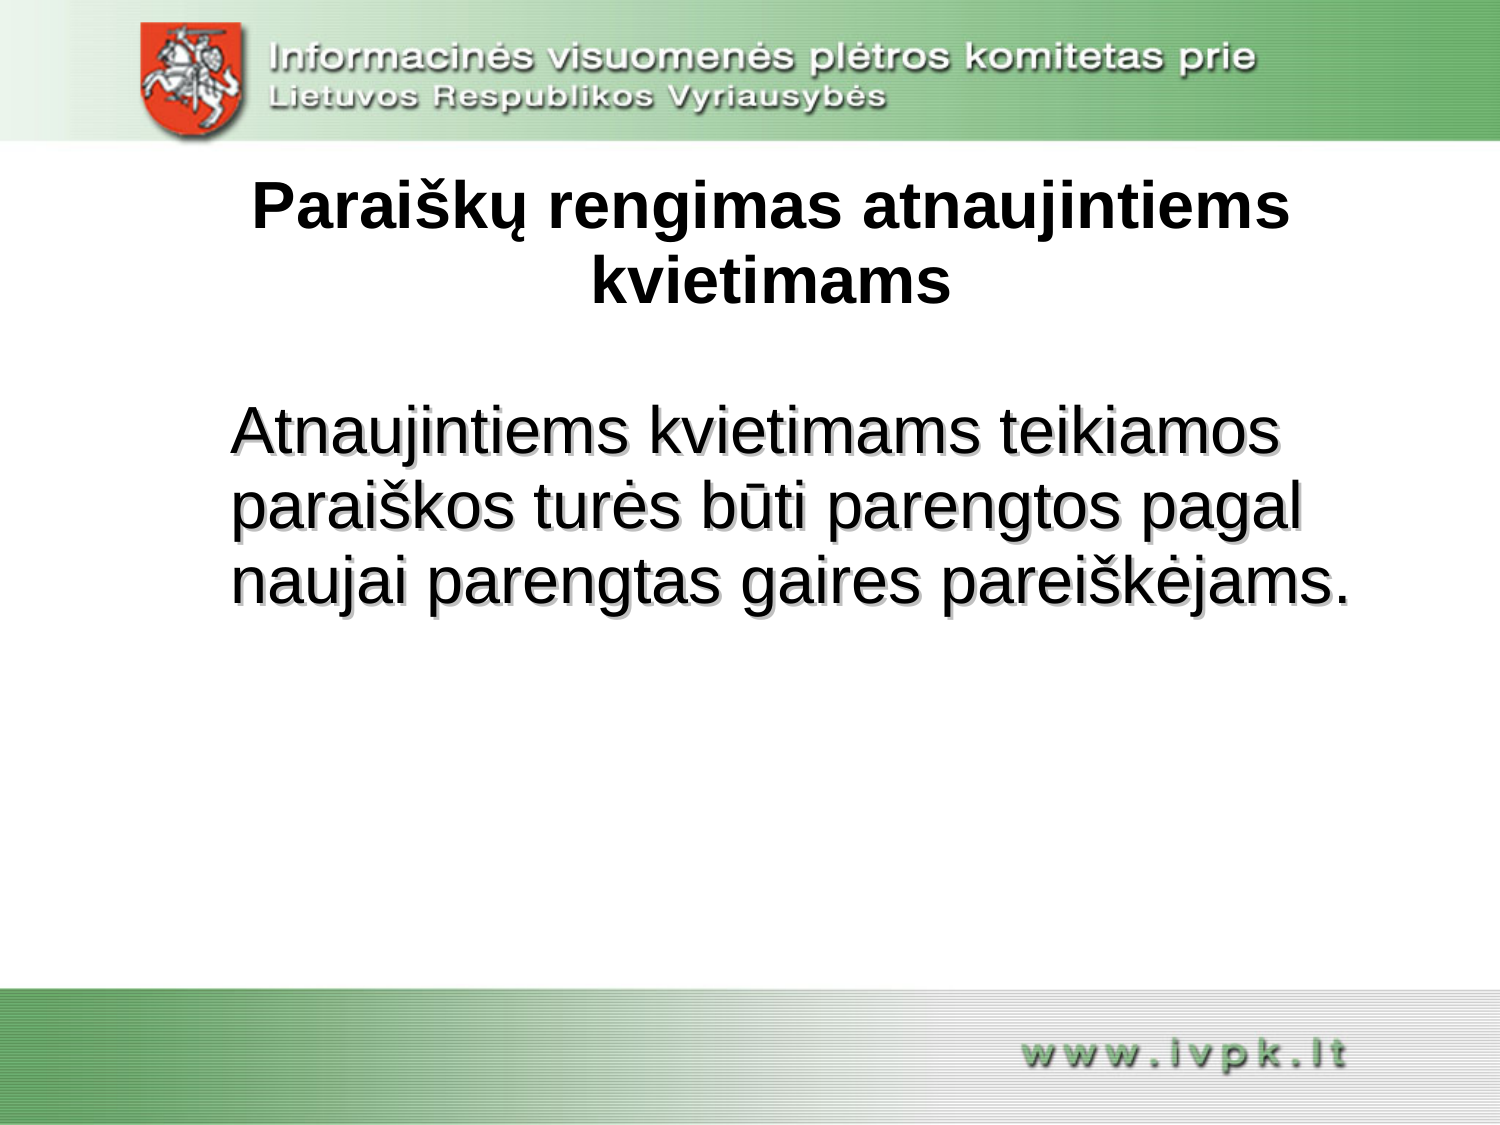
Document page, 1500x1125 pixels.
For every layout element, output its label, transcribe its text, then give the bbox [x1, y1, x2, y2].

list Atnaujintiems kvietimams teikiamos paraiškos turės būti parengtos pagal naujai parengtas gaires pareiškėjams. [159, 385, 1385, 944]
title Paraiškų rengimas atnaujintiems kvietimams [159, 148, 1385, 337]
picture [0, 0, 1500, 1125]
